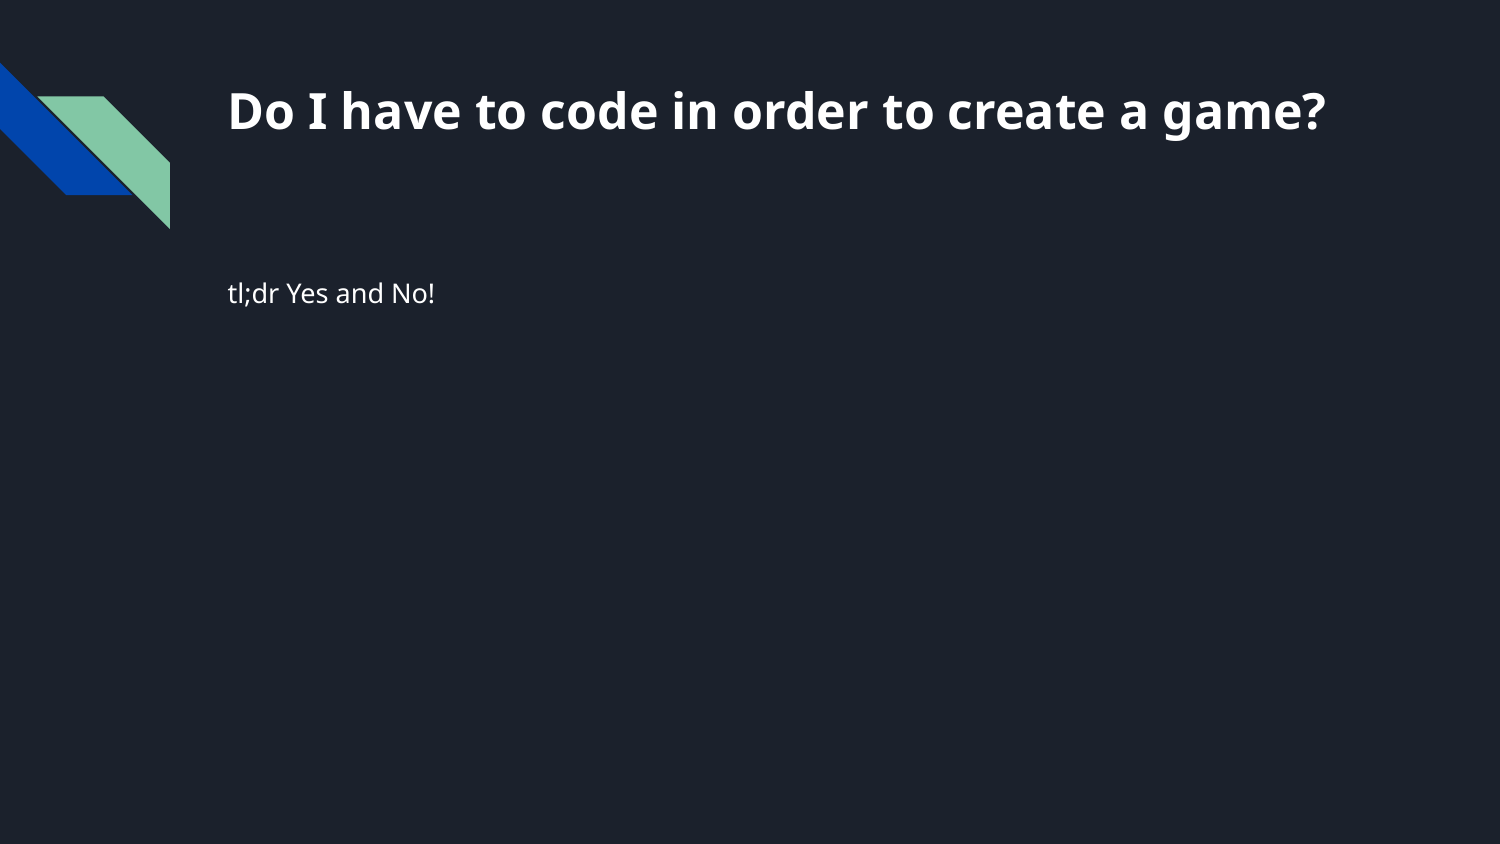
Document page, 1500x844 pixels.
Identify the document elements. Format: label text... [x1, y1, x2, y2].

text_box Do I have to code in order to create a game? [212, 64, 1368, 215]
text_box tl;dr Yes and No! [212, 257, 1368, 735]
